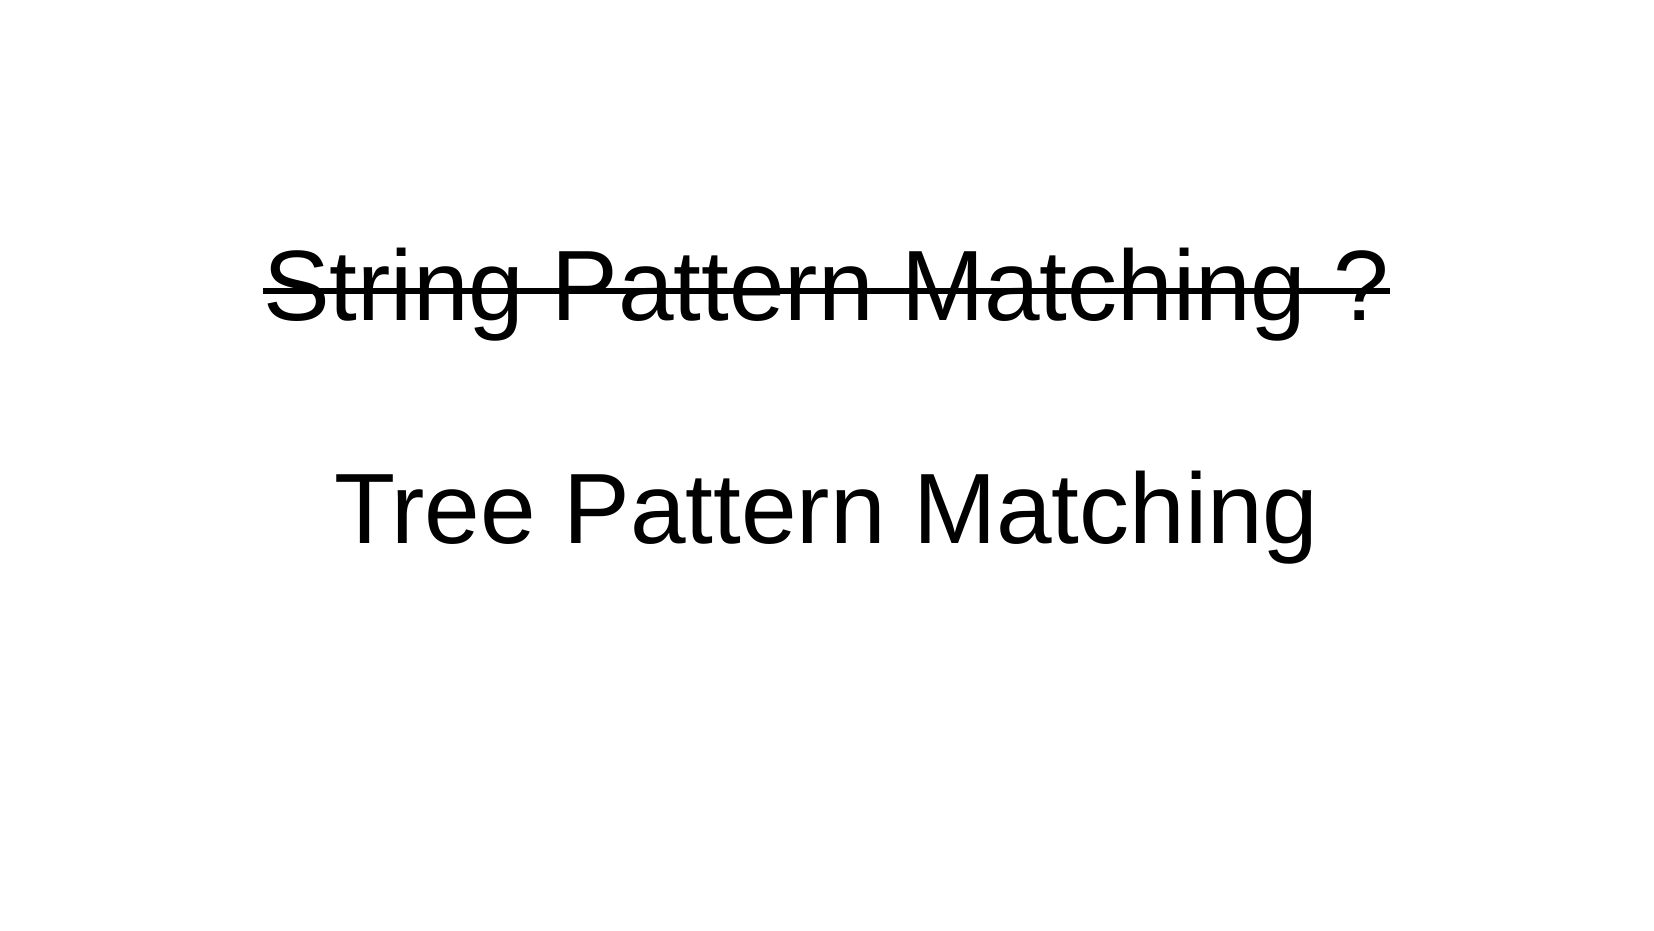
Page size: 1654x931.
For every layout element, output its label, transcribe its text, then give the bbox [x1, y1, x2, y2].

subtitle String Pattern Matching ? Tree Pattern Matching [82, 37, 1571, 757]
